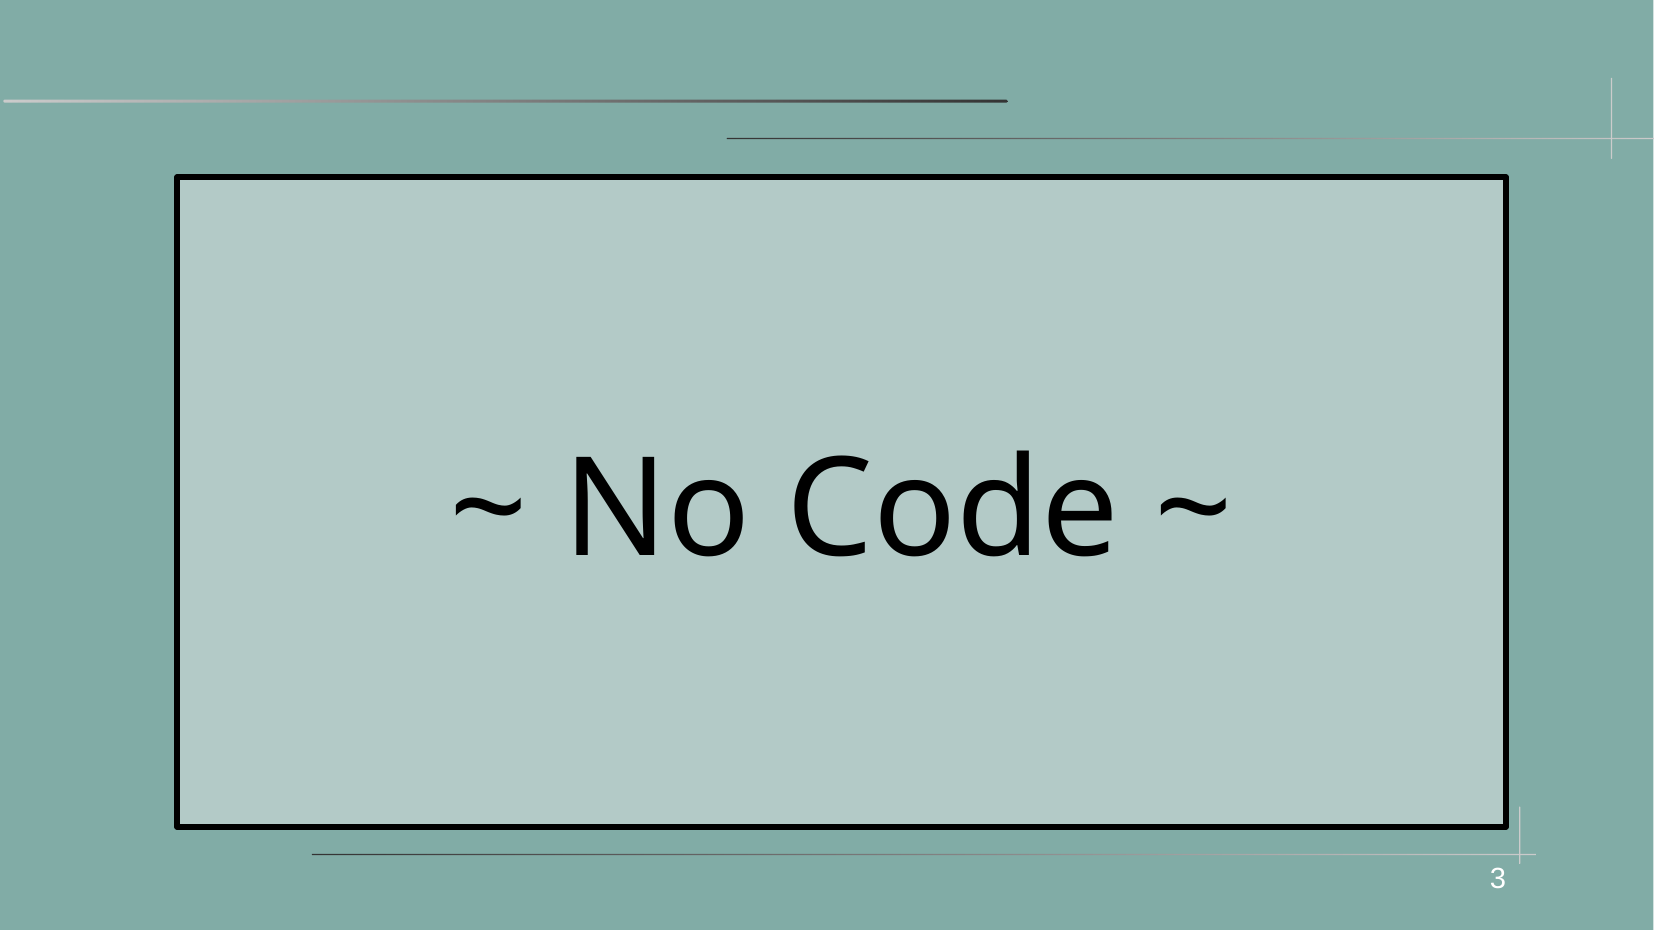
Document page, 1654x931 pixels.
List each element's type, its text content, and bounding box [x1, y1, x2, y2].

text_box ~ No Code ~ [177, 177, 1506, 827]
